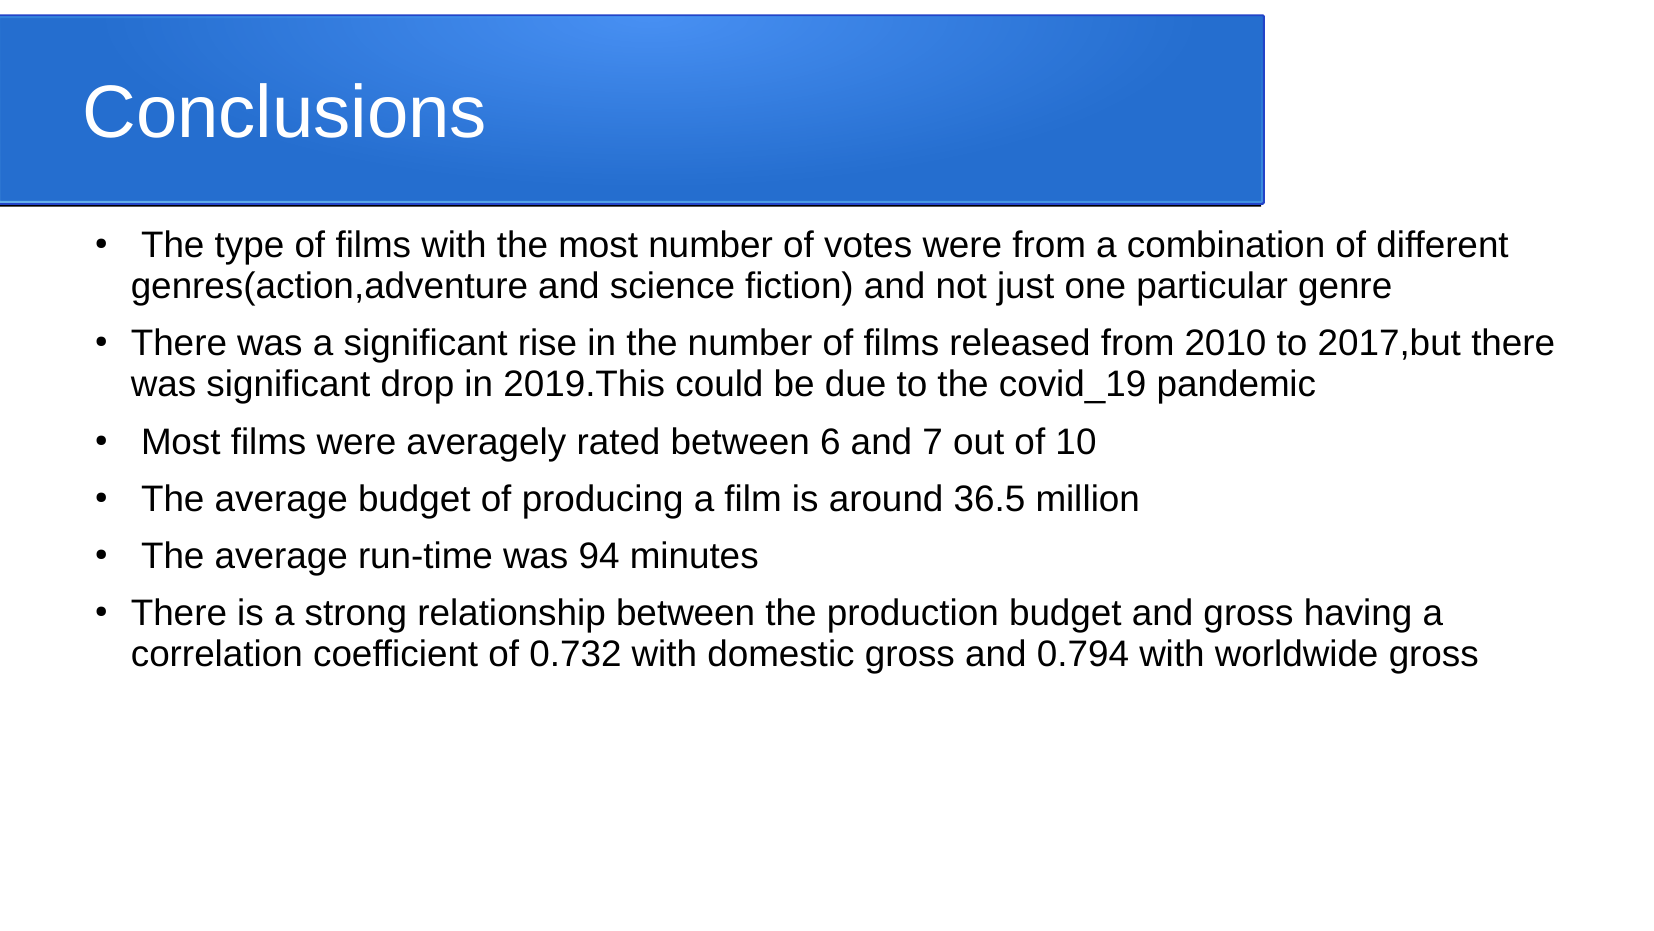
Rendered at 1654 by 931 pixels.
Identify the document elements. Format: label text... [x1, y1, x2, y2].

title Conclusions [82, 35, 1235, 189]
list The type of films with the most number of votes were from a combination of different genres(action,adventure and science fiction) and not just one particular genre There was a significant rise in the number of films released from 2010 to 2017,but there was significant drop in 2019.This could be due to the covid_19 pandemic Most films were averagely rated between 6 and 7 out of 10 The average budget of producing a film is around 36.5 million The average run-time was 94 minutes There is a strong relationship between the production budget and gross having a correlation coefficient of 0.732 with domestic gross and 0.794 with worldwide gross [82, 224, 1571, 764]
